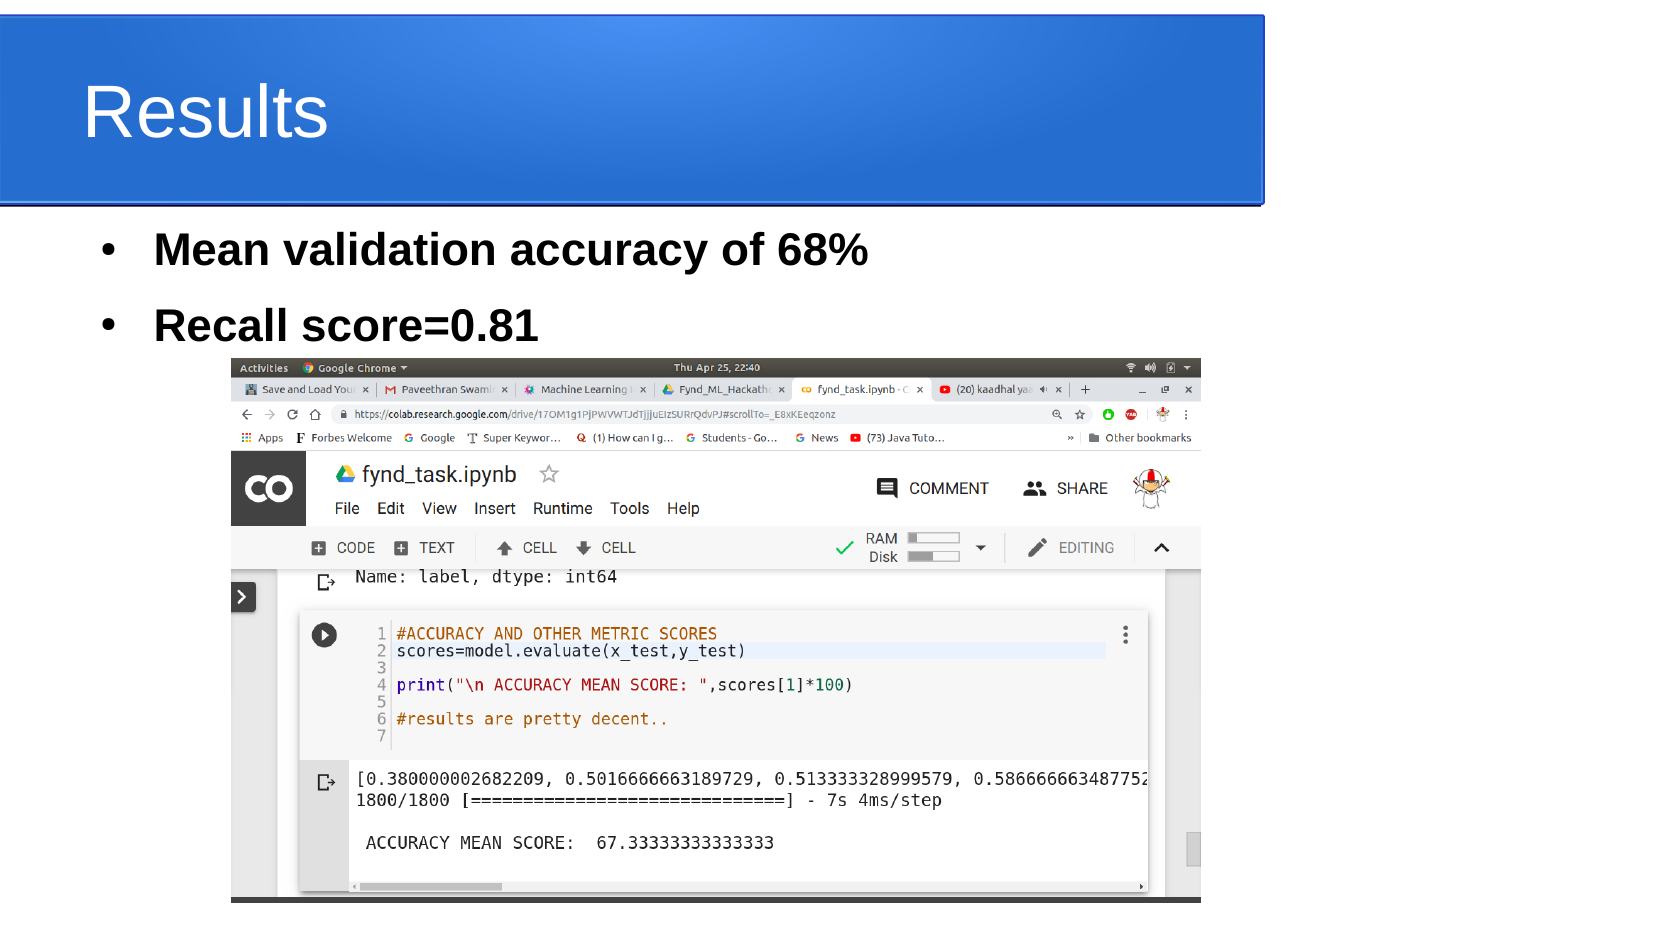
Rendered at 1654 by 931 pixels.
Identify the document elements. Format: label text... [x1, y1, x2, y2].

title Results [82, 35, 1235, 189]
picture [231, 358, 1201, 903]
list Mean validation accuracy of 68% Recall score=0.81 [82, 224, 1571, 764]
